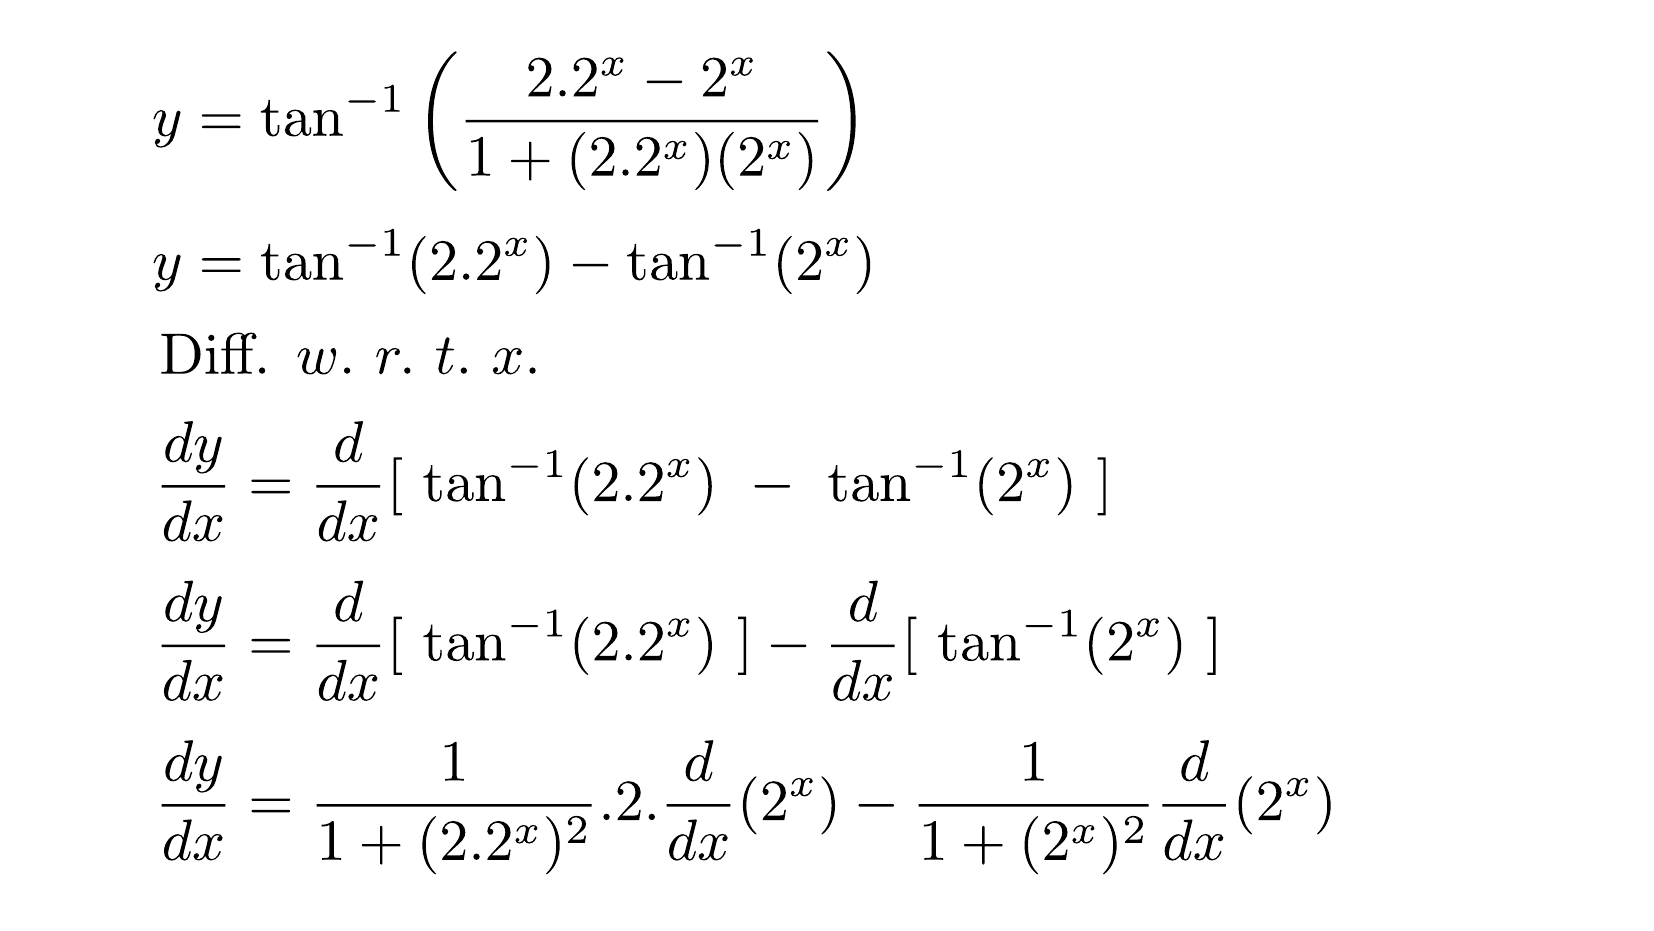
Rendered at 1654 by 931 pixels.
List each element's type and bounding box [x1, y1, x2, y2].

text_box [161, 740, 1331, 875]
text_box [161, 421, 1106, 542]
text_box [153, 228, 871, 295]
text_box [161, 580, 1216, 701]
text_box [153, 51, 856, 191]
text_box [161, 332, 536, 375]
title [47, 37, 1595, 898]
